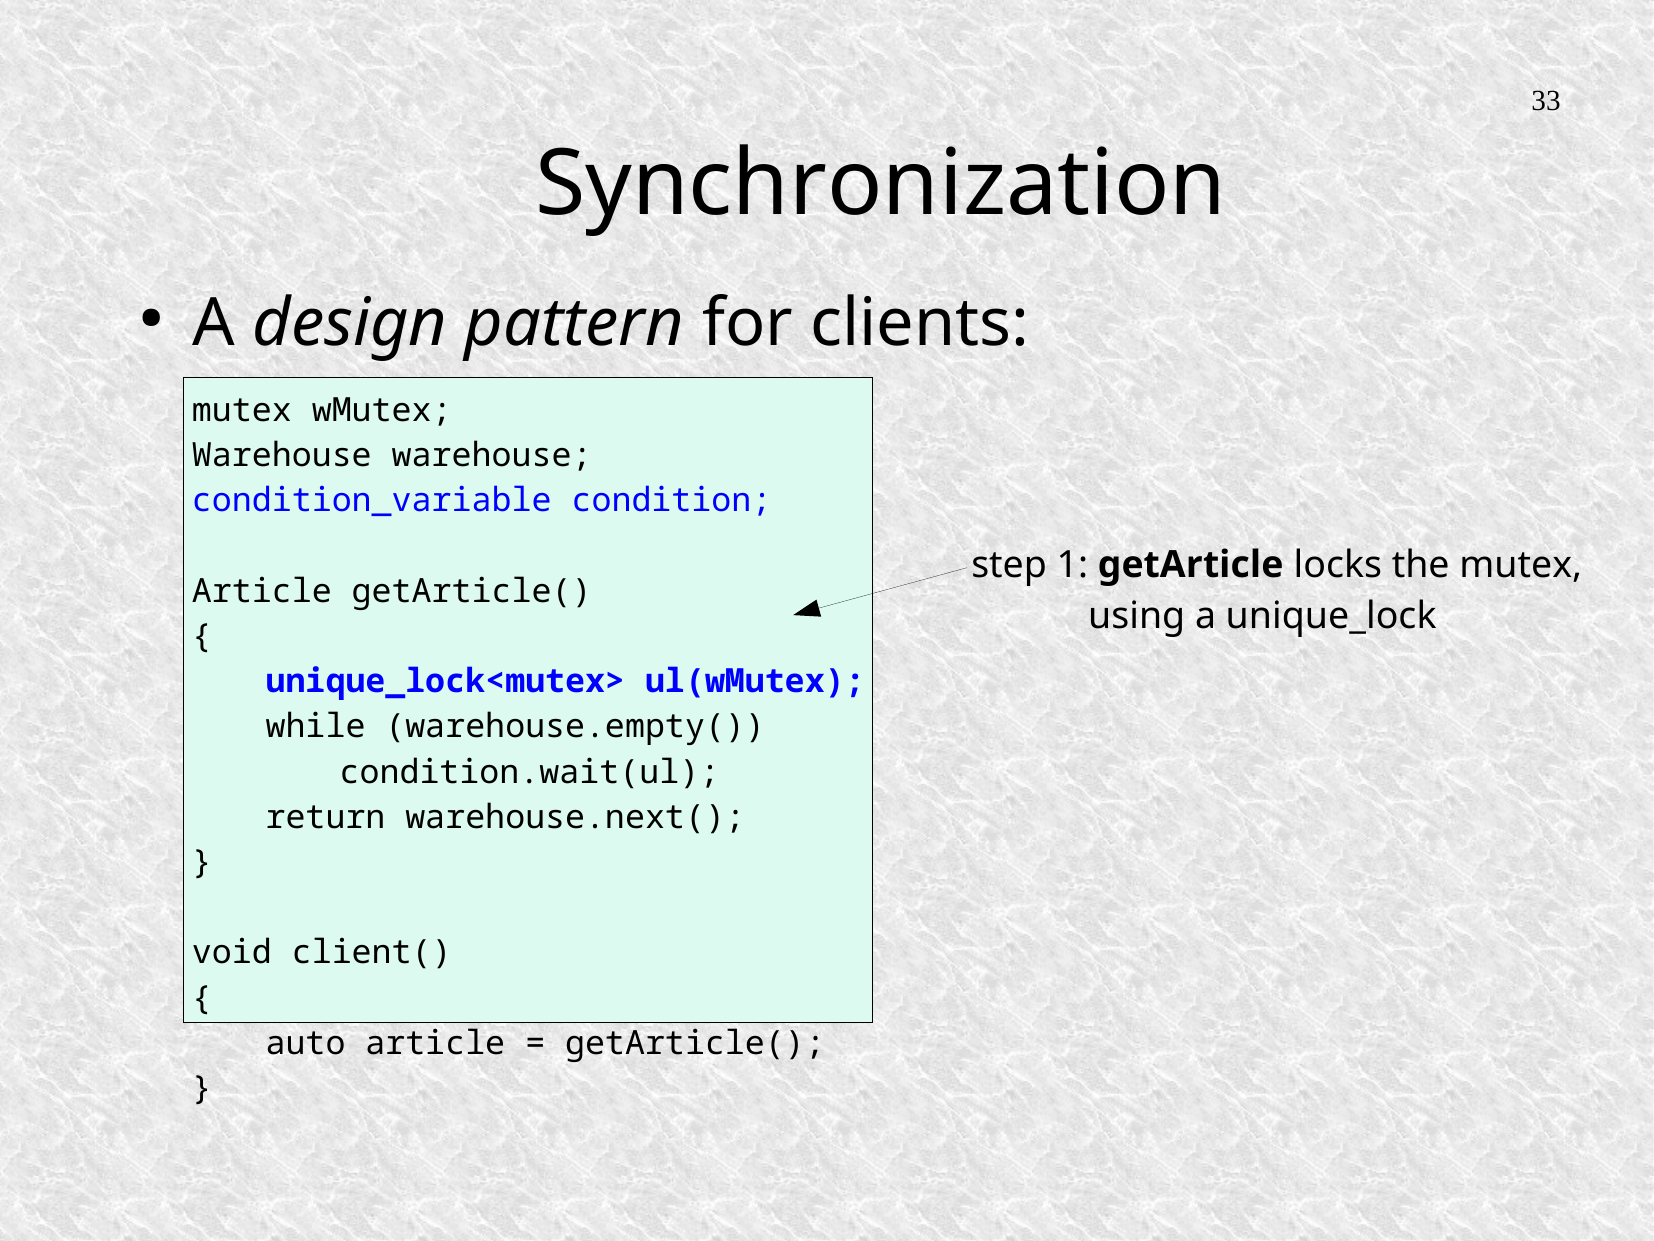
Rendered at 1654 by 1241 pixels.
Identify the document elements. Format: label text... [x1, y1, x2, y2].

text_box [183, 377, 873, 1023]
list A design pattern for clients: [121, 274, 1534, 993]
picture [0, 0, 1654, 1241]
picture [1536, 101, 1542, 109]
text_box step 1: getArticle locks the mutex, using a unique_lock [971, 537, 1654, 629]
text_box mutex wMutex; Warehouse warehouse; condition_variable condition; Article getArticle() { unique_lock<mutex> ul(wMutex); while (warehouse.empty()) condition.wait(ul); return warehouse.next(); } void client() { auto article = getArticle(); } [191, 385, 866, 1007]
title Synchronization [123, 73, 1536, 284]
